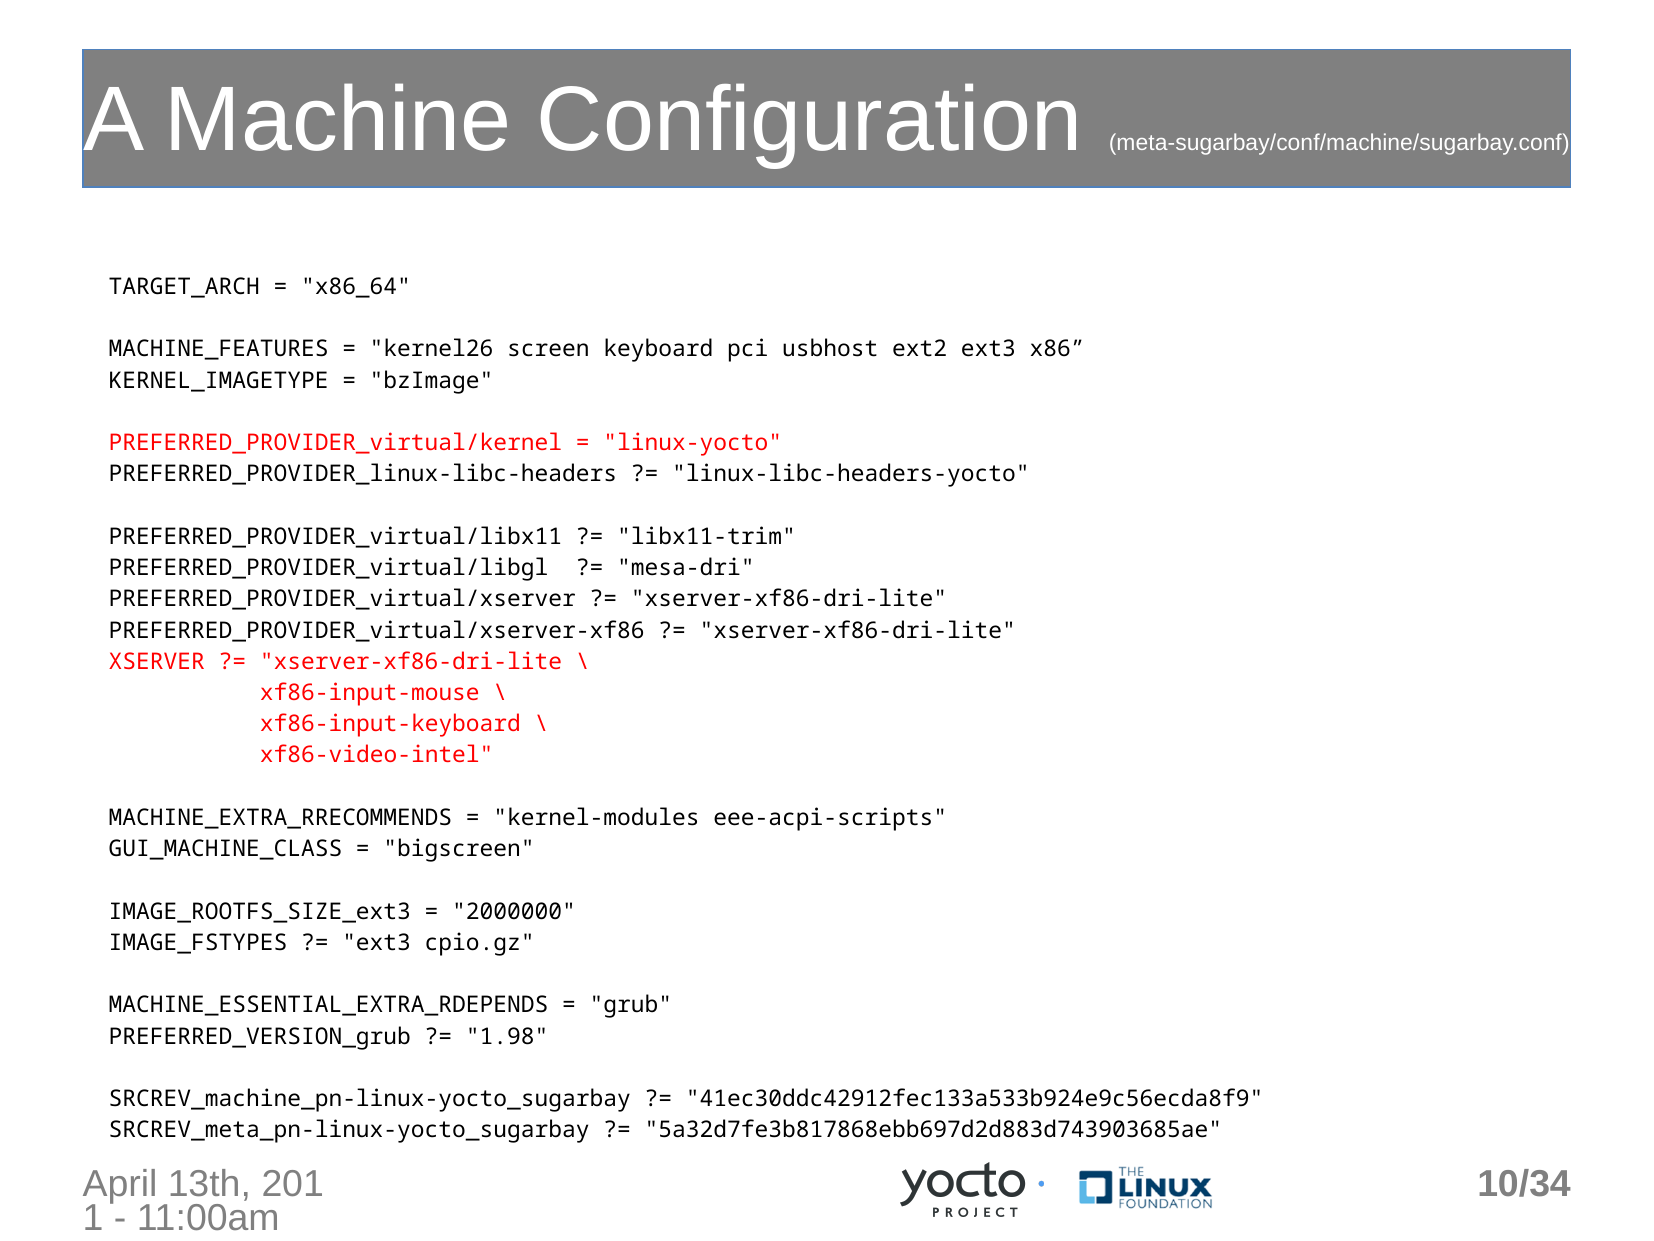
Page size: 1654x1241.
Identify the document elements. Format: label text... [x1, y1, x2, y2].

text_box TARGET_ARCH = "x86_64" MACHINE_FEATURES = "kernel26 screen keyboard pci usbhost ext2 ext3 x86” KERNEL_IMAGETYPE = "bzImage" PREFERRED_PROVIDER_virtual/kernel = "linux-yocto" PREFERRED_PROVIDER_linux-libc-headers ?= "linux-libc-headers-yocto" PREFERRED_PROVIDER_virtual/libx11 ?= "libx11-trim" PREFERRED_PROVIDER_virtual/libgl ?= "mesa-dri" PREFERRED_PROVIDER_virtual/xserver ?= "xserver-xf86-dri-lite" PREFERRED_PROVIDER_virtual/xserver-xf86 ?= "xserver-xf86-dri-lite" XSERVER ?= "xserver-xf86-dri-lite \ xf86-input-mouse \ xf86-input-keyboard \ xf86-video-intel" MACHINE_EXTRA_RRECOMMENDS = "kernel-modules eee-acpi-scripts" GUI_MACHINE_CLASS = "bigscreen" IMAGE_ROOTFS_SIZE_ext3 = "2000000" IMAGE_FSTYPES ?= "ext3 cpio.gz" MACHINE_ESSENTIAL_EXTRA_RDEPENDS = "grub" PREFERRED_VERSION_grub ?= "1.98" SRCREV_machine_pn-linux-yocto_sugarbay ?= "41ec30ddc42912fec133a533b924e9c56ecda8f9" SRCREV_meta_pn-linux-yocto_sugarbay ?= "5a32d7fe3b817868ebb697d2d883d743903685ae" [93, 262, 1555, 1088]
title A Machine Configuration (meta-sugarbay/conf/machine/sugarbay.conf) [82, 49, 1571, 188]
picture [900, 1162, 1044, 1217]
picture [1075, 1162, 1215, 1211]
